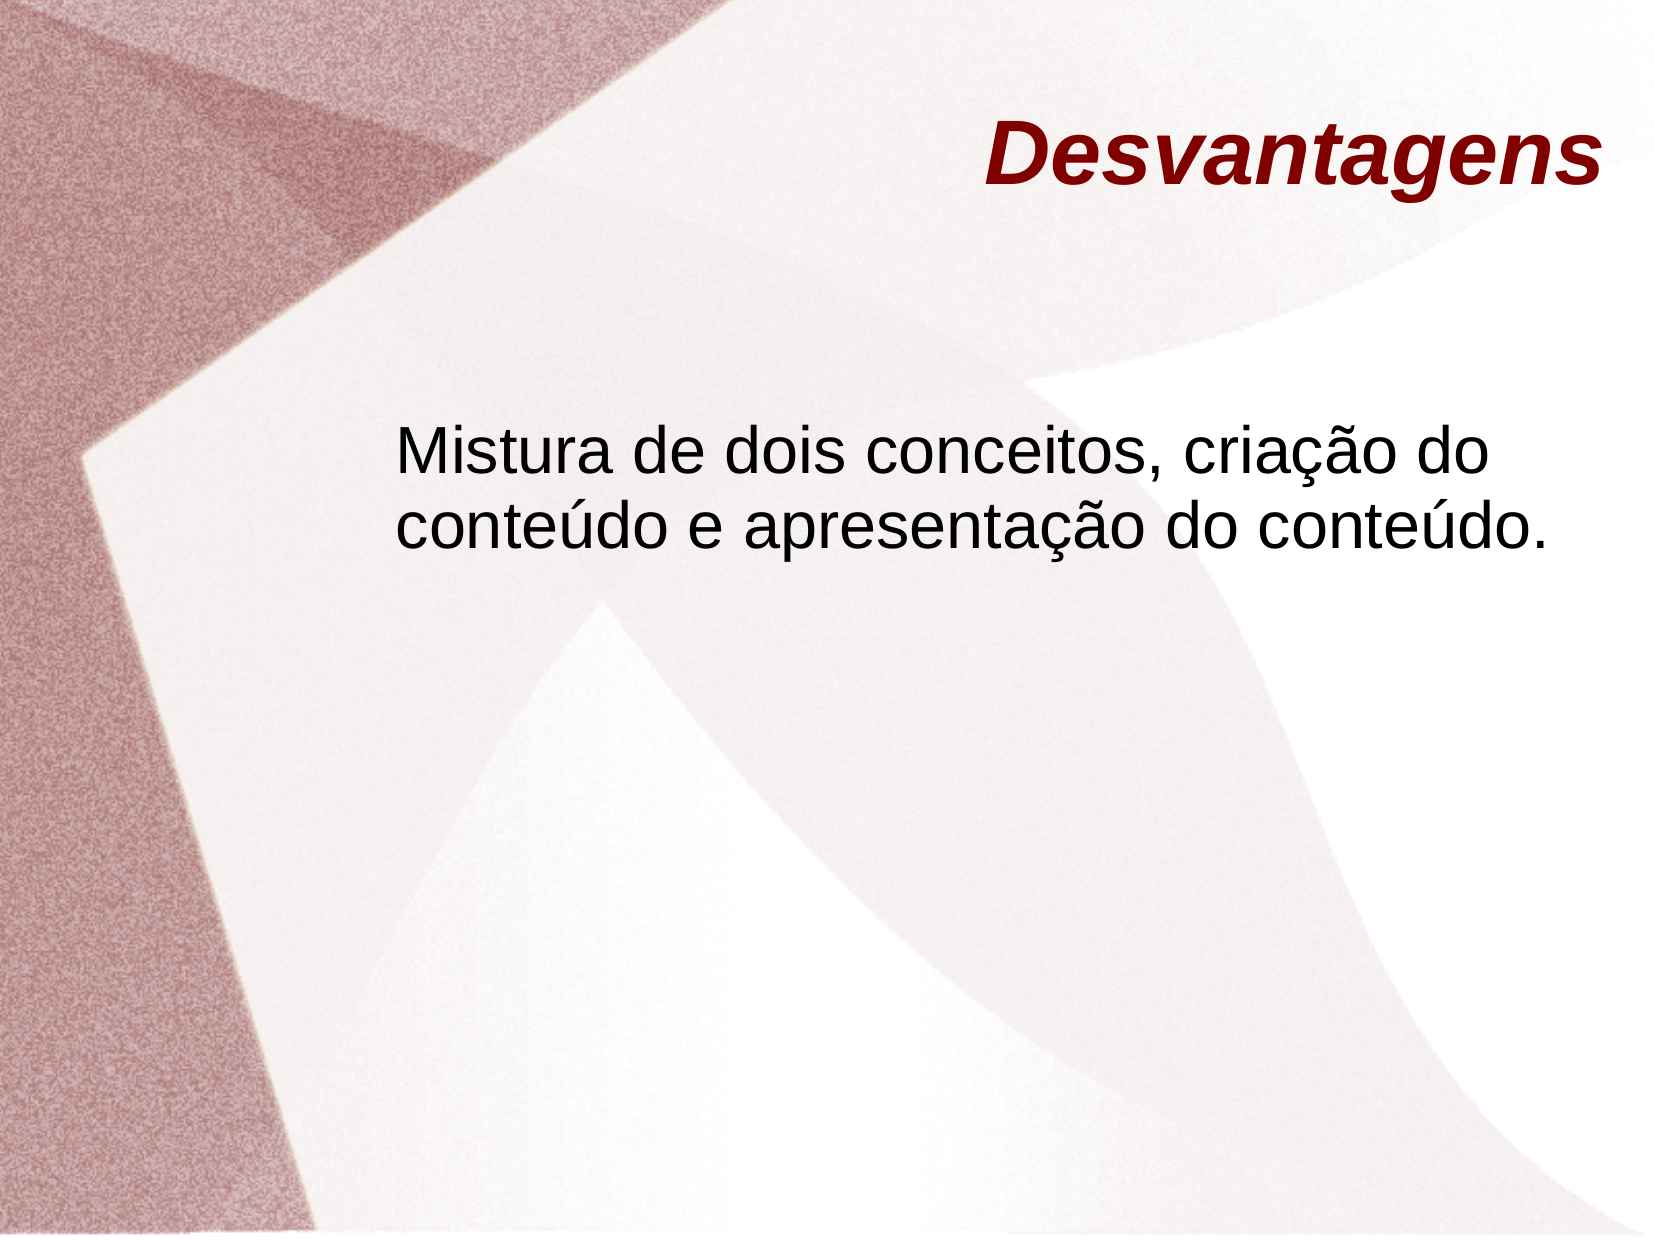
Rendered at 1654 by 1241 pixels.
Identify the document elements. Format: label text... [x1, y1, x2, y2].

title Desvantagens [596, 56, 1607, 250]
list Mistura de dois conceitos, criação do conteúdo e apresentação do conteúdo. [324, 413, 1601, 626]
picture [0, 0, 1654, 1241]
